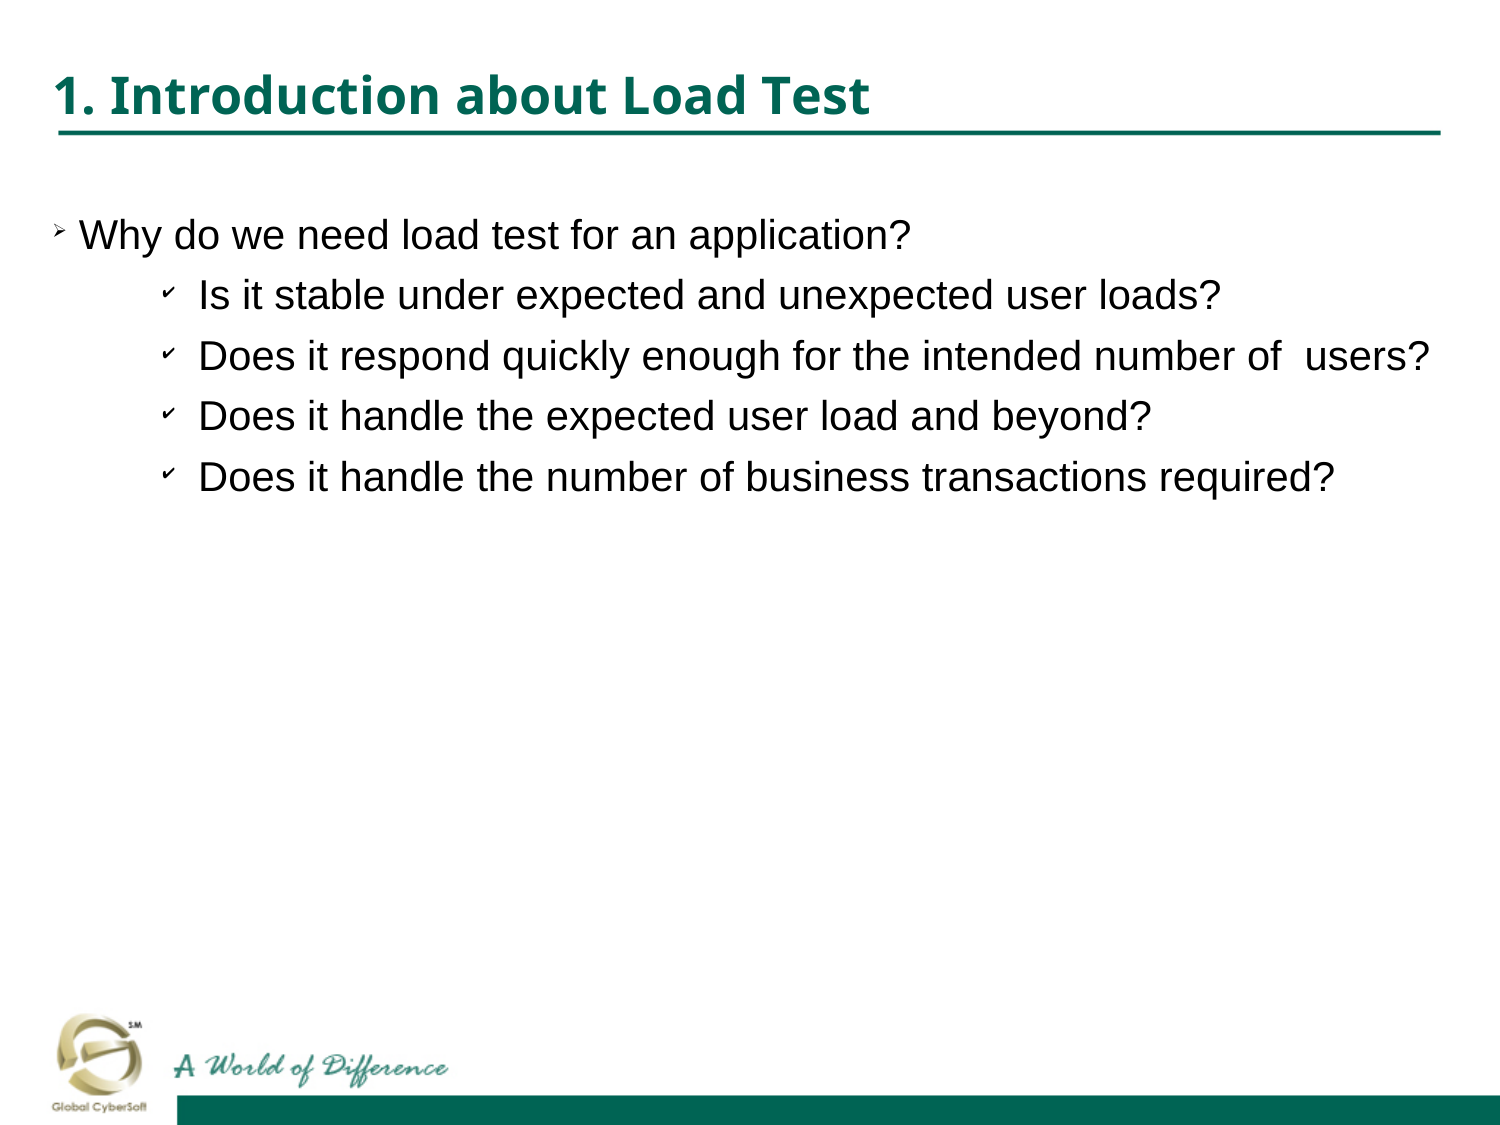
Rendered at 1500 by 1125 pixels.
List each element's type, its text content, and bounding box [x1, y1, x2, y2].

list Why do we need load test for an application? Is it stable under expected and unexpected user loads? Does it respond quickly enough for the intended number of users? Does it handle the expected user load and beyond? Does it handle the number of business transactions required? [37, 200, 1463, 1051]
title 1. Introduction about Load Test [37, 0, 1463, 188]
picture [0, 0, 1500, 1125]
